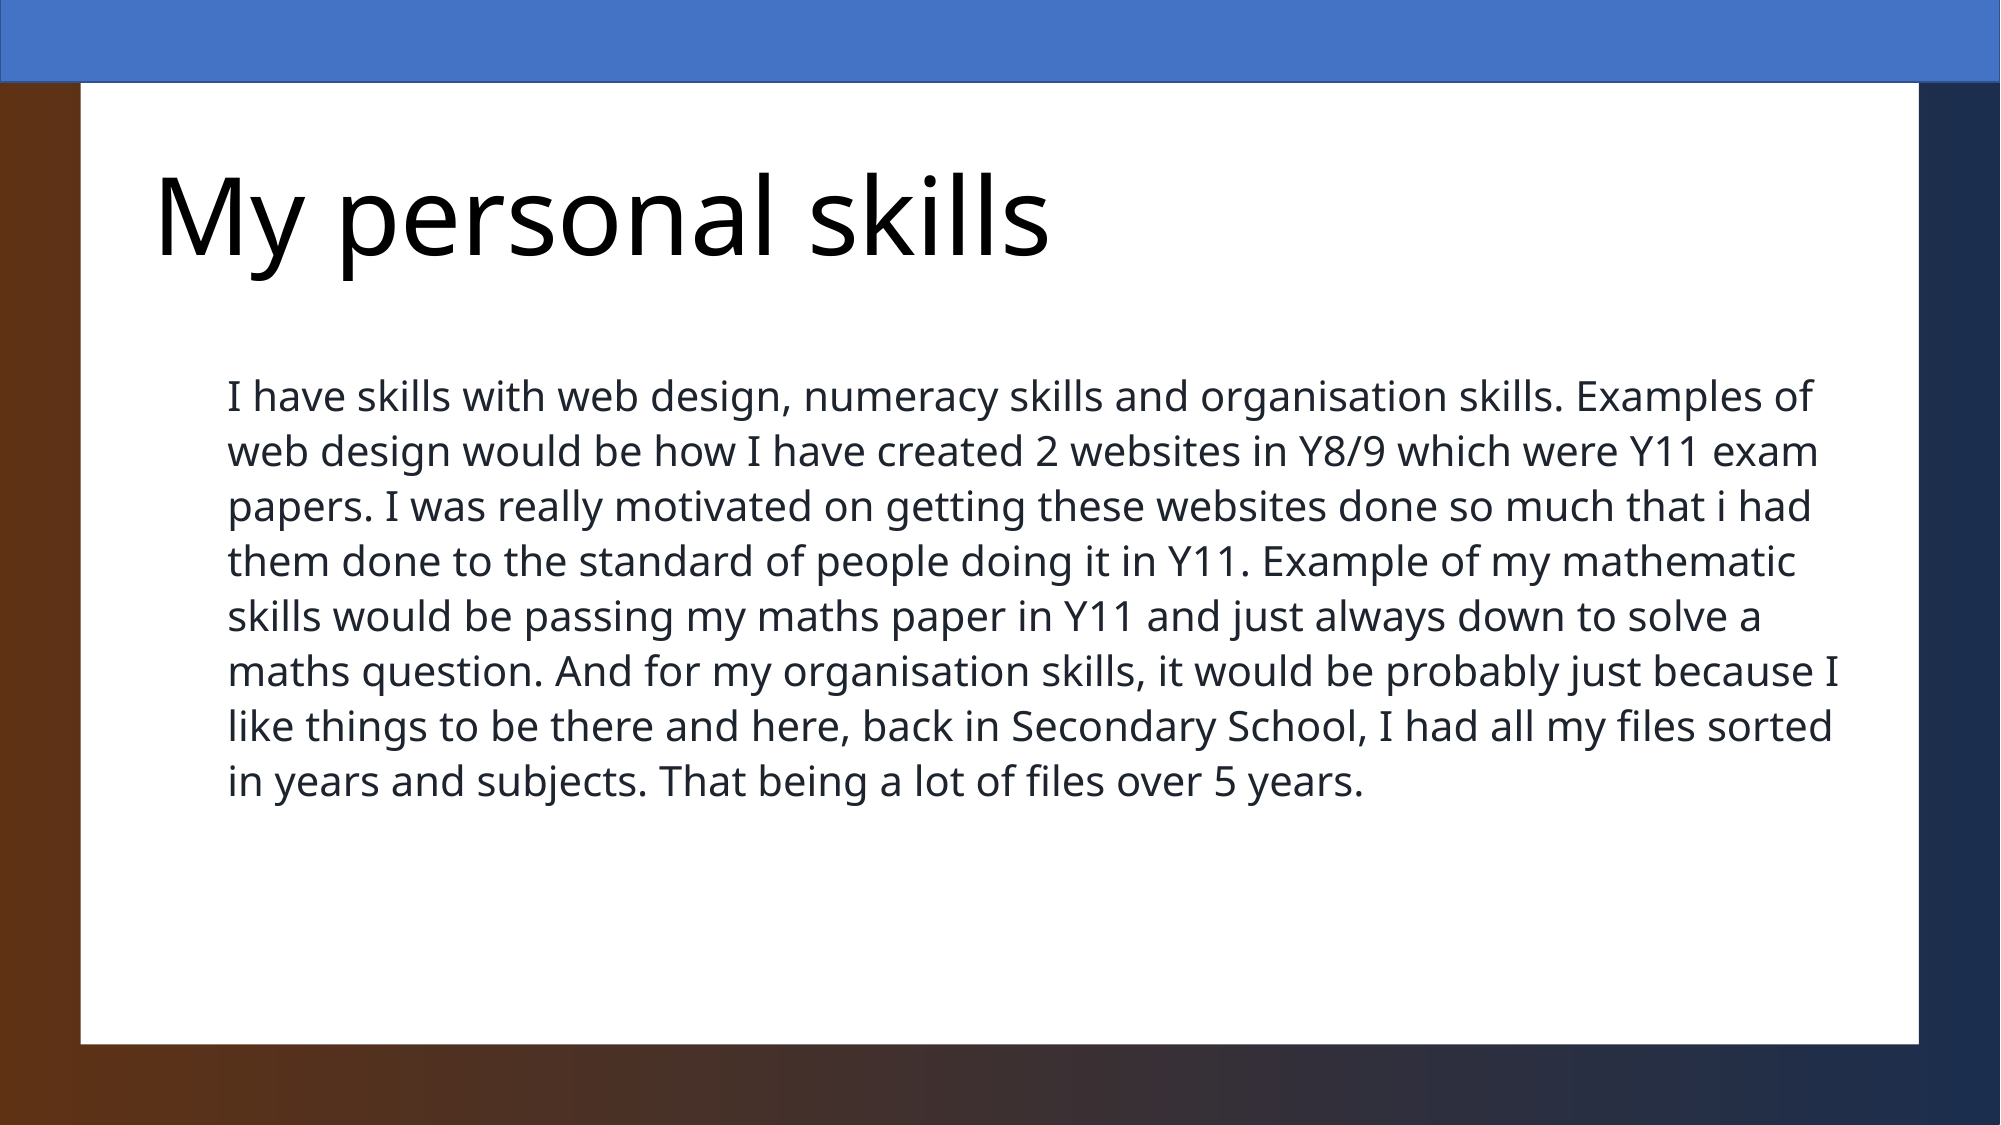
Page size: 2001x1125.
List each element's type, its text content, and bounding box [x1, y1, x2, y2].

list I have skills with web design, numeracy skills and organisation skills. Examples of web design would be how I have created 2 websites in Y8/9 which were Y11 exam papers. I was really motivated on getting these websites done so much that i had them done to the standard of people doing it in Y11. Example of my mathematic skills would be passing my maths paper in Y11 and just always down to solve a maths question. And for my organisation skills, it would be probably just because I like things to be there and here, back in Secondary School, I had all my files sorted in years and subjects. That being a lot of files over 5 years. [137, 357, 1863, 1014]
title My personal skills [137, 111, 1863, 330]
text_box [0, 0, 2000, 82]
